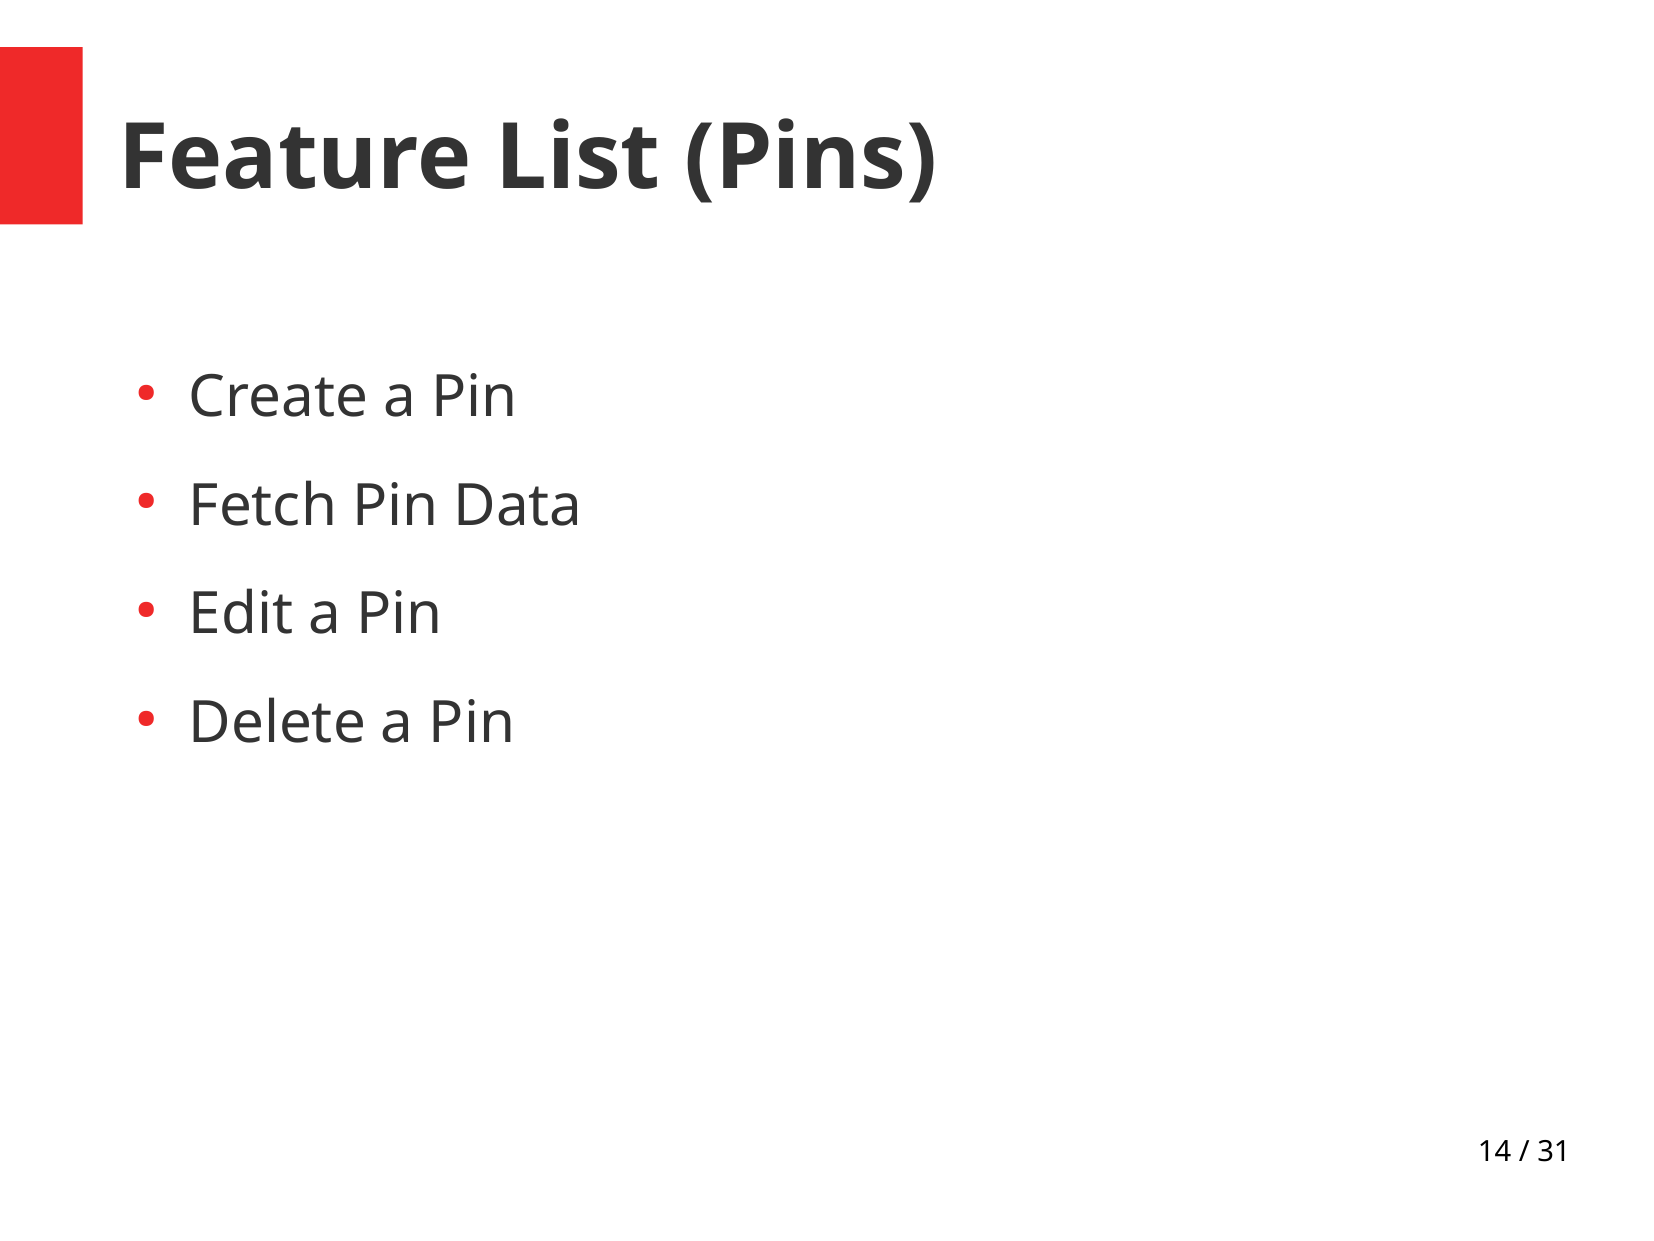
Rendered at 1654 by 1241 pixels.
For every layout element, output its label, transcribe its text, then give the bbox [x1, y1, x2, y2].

list Create a Pin Fetch Pin Data Edit a Pin Delete a Pin [118, 354, 1536, 1074]
title Feature List (Pins) [118, 49, 1571, 257]
